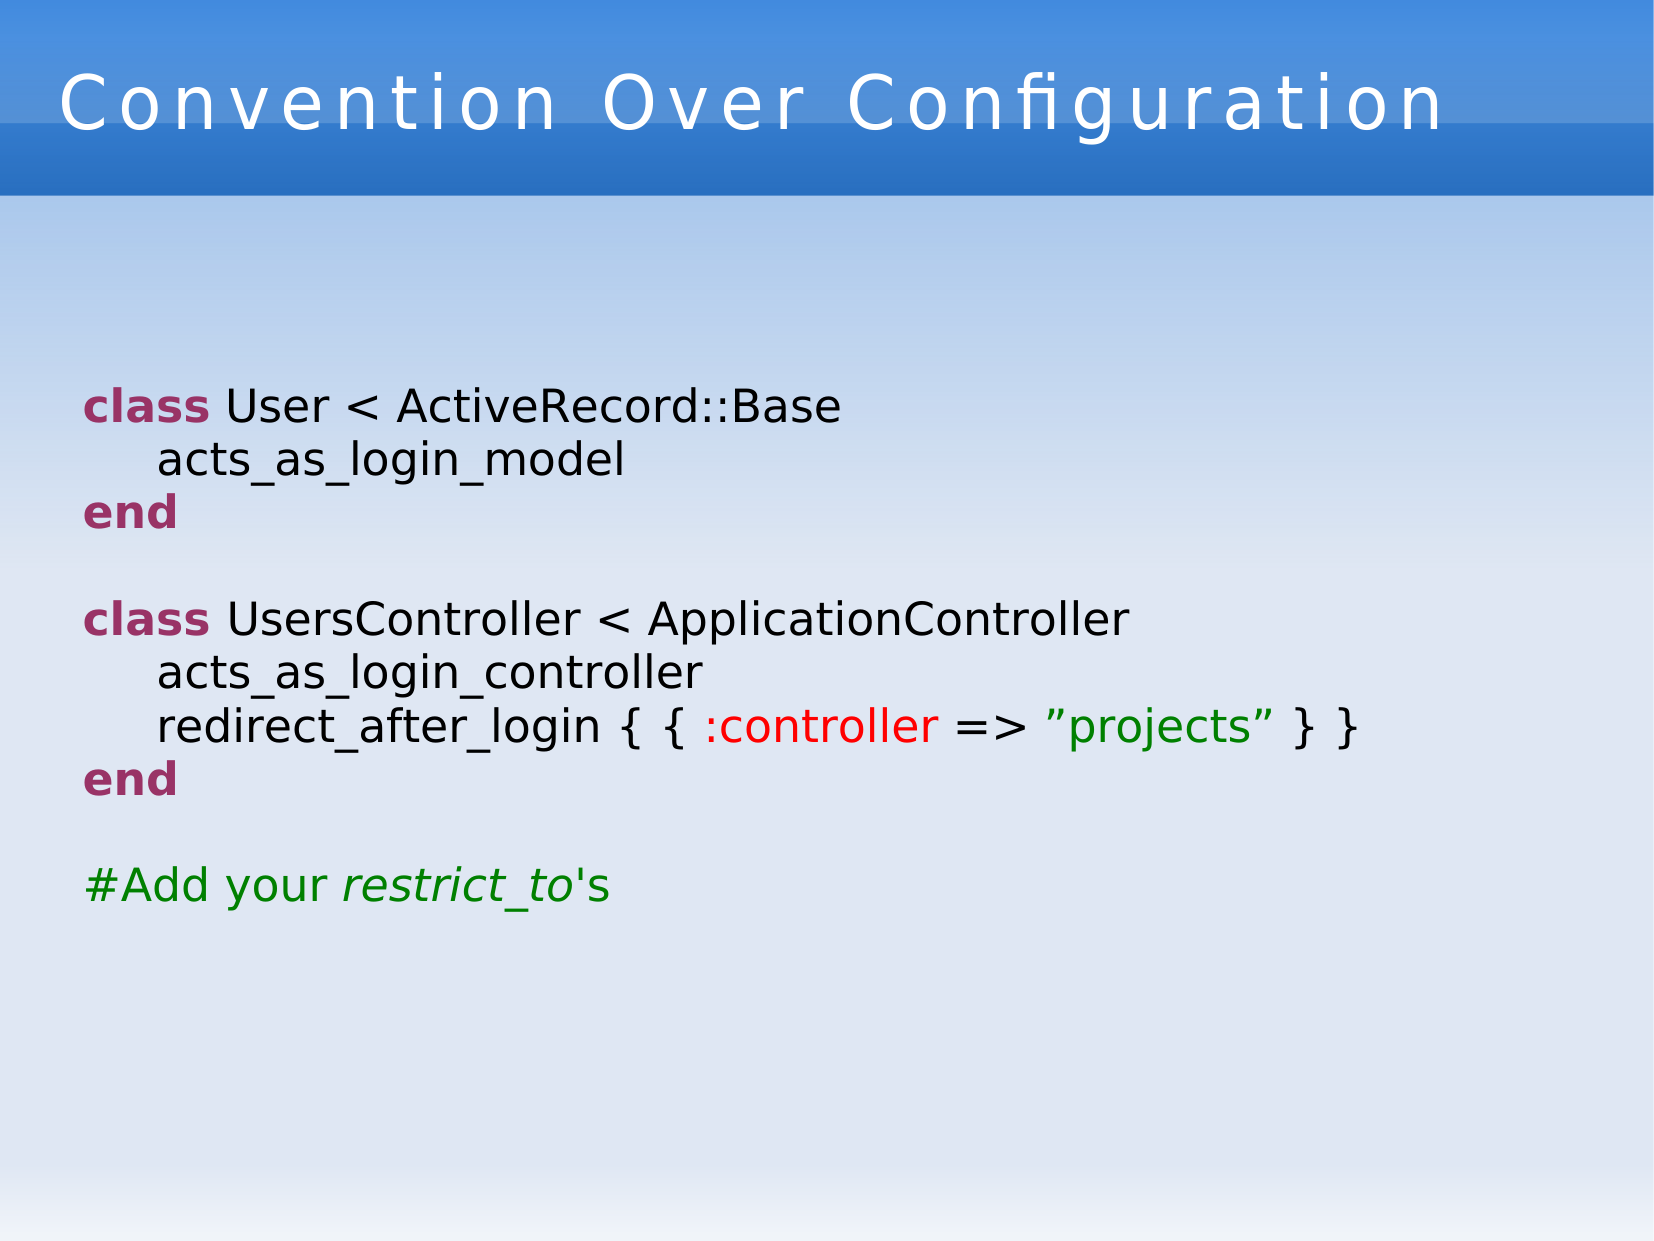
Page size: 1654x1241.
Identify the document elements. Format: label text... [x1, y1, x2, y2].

title Convention Over Configuration [59, 36, 1576, 171]
picture [0, 0, 1654, 1241]
subtitle class User < ActiveRecord::Base acts_as_login_model end class UsersController < ApplicationController acts_as_login_controller redirect_after_login { { :controller => ”projects” } } end #Add your restrict_to's [82, 297, 1571, 1102]
